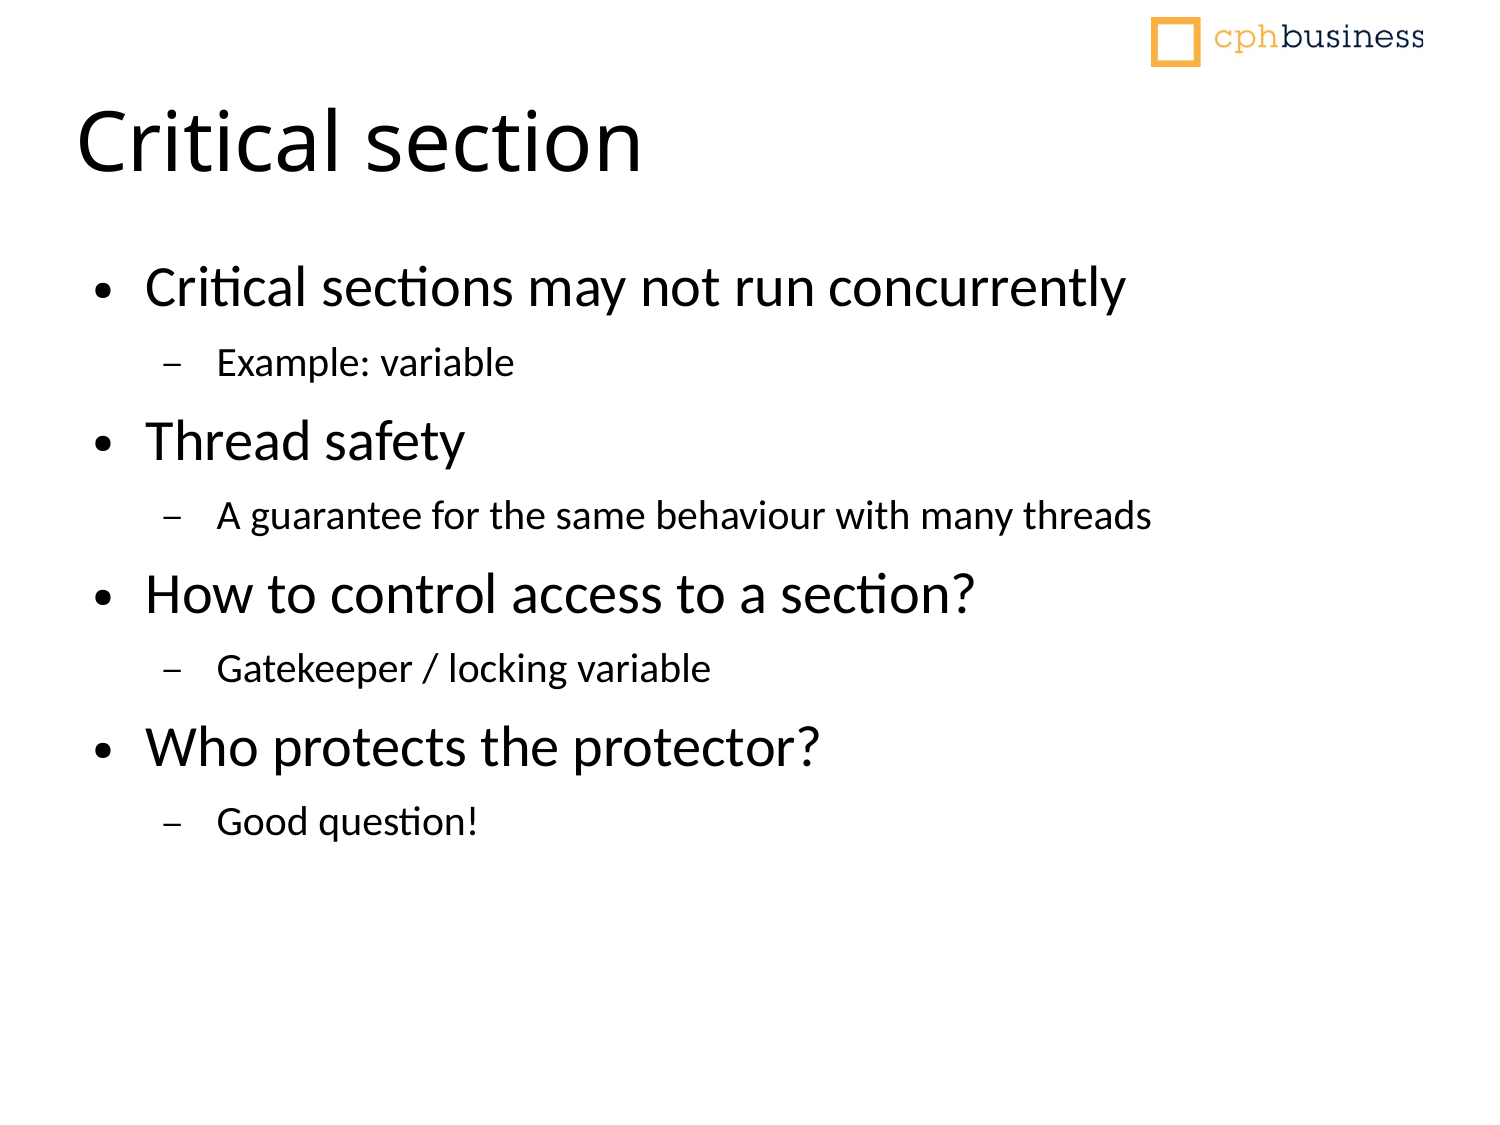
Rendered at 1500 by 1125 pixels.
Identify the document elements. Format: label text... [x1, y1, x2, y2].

picture [1151, 17, 1424, 44]
title Critical section [75, 44, 1425, 233]
list Critical sections may not run concurrently Example: variable Thread safety A guarantee for the same behaviour with many threads How to control access to a section? Gatekeeper / locking variable Who protects the protector? Good question! [75, 263, 1425, 916]
